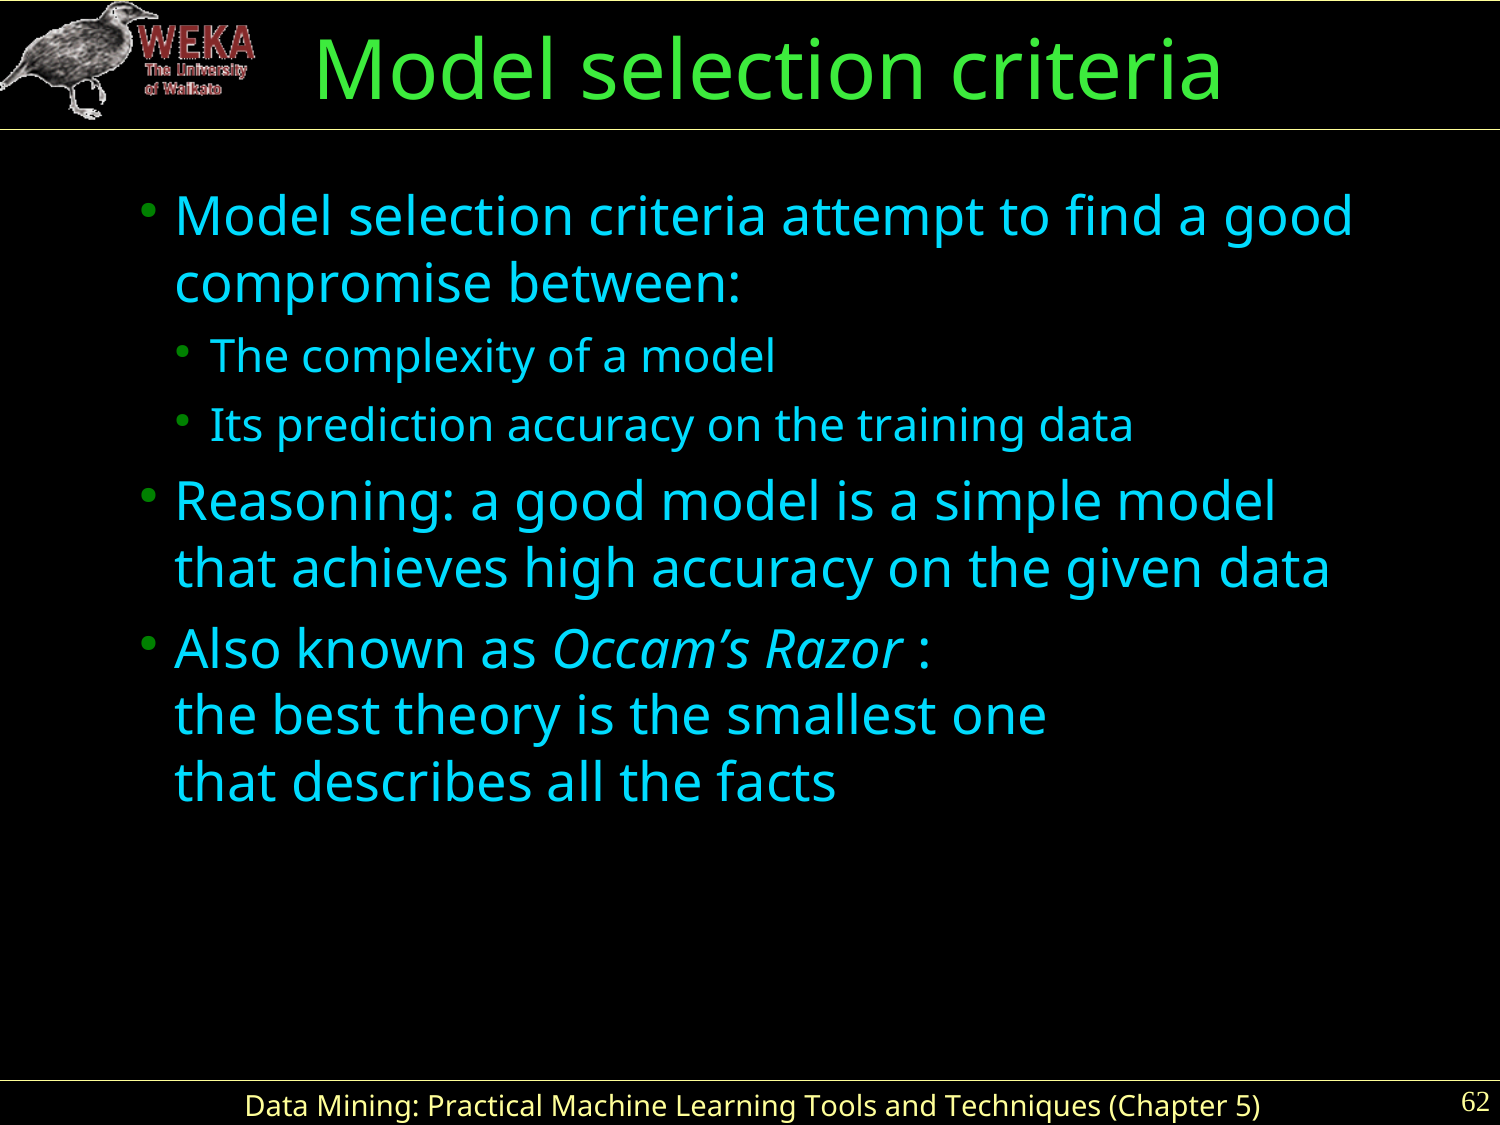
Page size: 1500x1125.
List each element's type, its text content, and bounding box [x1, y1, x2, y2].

title Model selection criteria [297, 0, 1500, 148]
picture [0, 1, 266, 129]
text_box Model selection criteria attempt to find a good compromise between: The complexity of a model Its prediction accuracy on the training data Reasoning: a good model is a simple model that achieves high accuracy on the given data Also known as Occam’s Razor : the best theory is the smallest one that describes all the facts [88, 174, 1388, 851]
